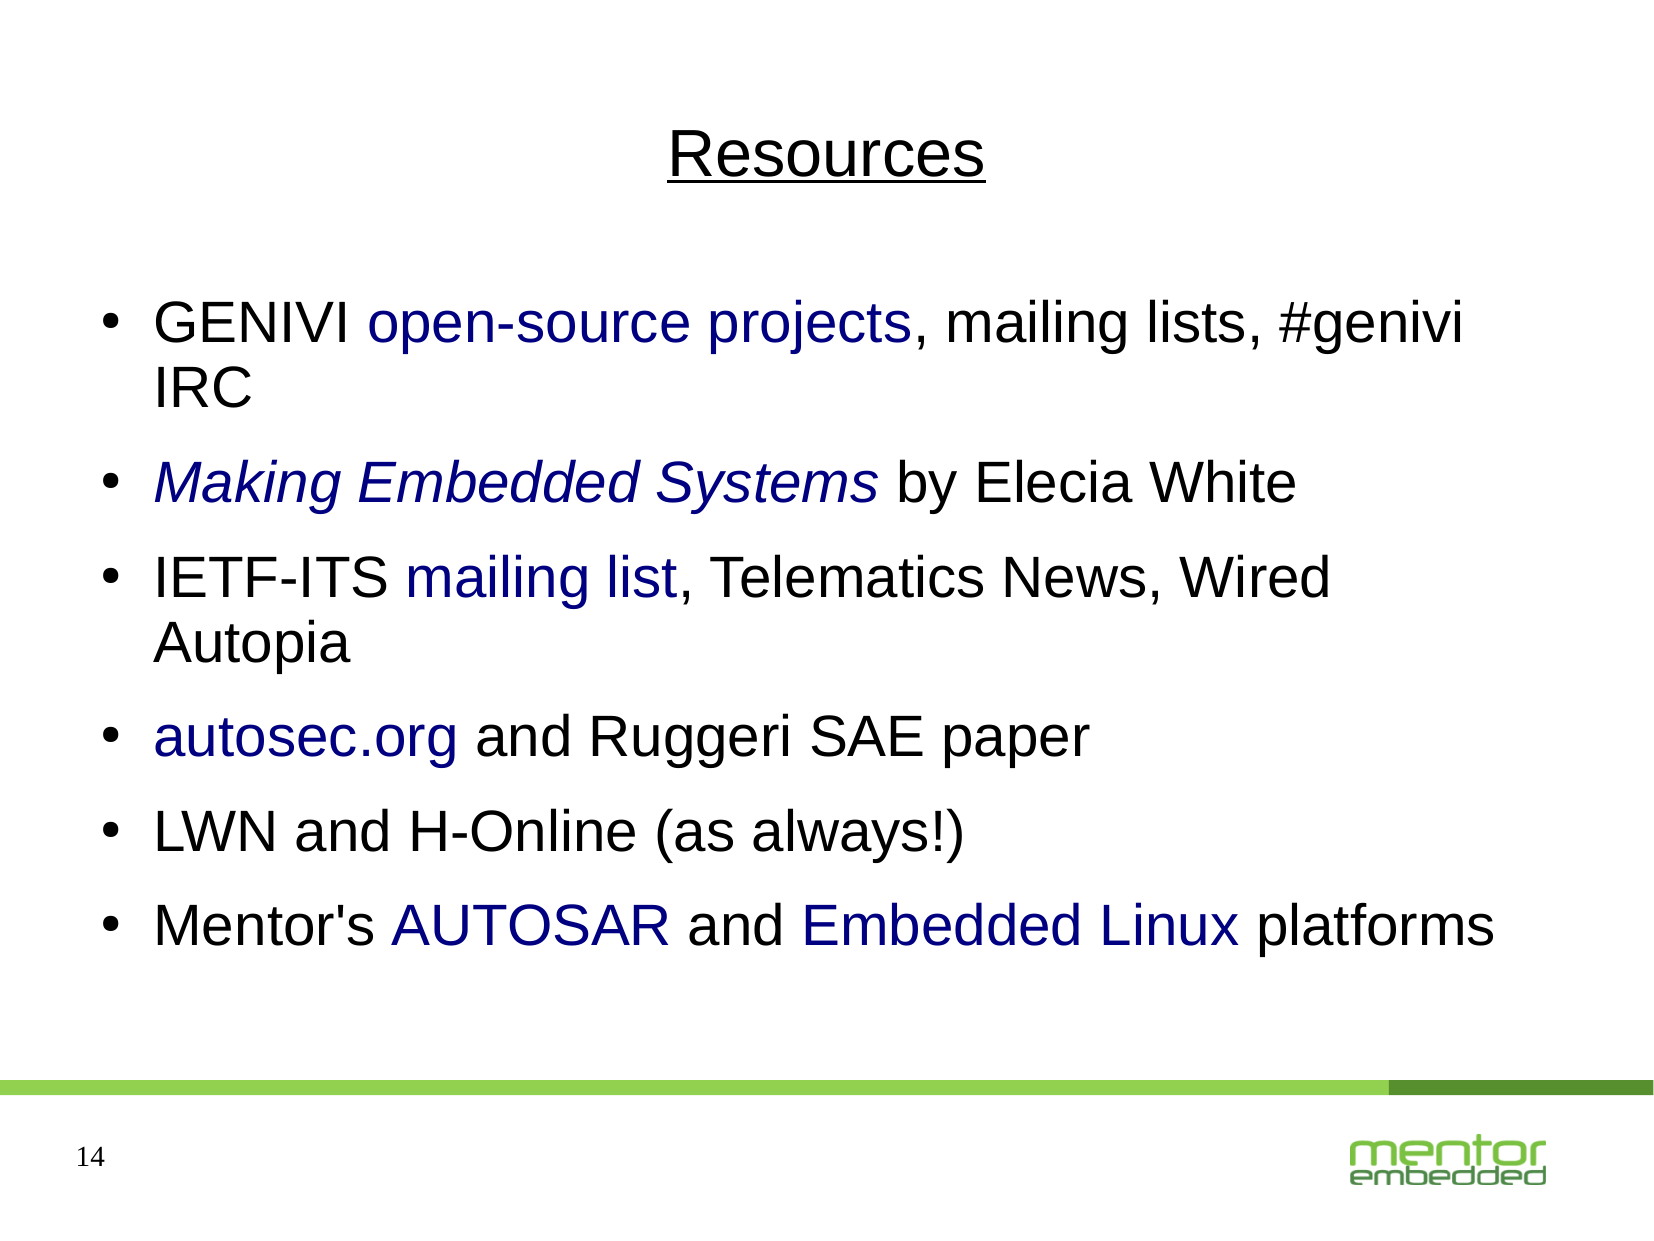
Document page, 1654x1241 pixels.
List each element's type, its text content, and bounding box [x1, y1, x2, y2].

title Resources [82, 49, 1571, 257]
picture [1350, 1134, 1546, 1185]
list GENIVI open-source projects, mailing lists, #genivi IRC Making Embedded Systems by Elecia White IETF-ITS mailing list, Telematics News, Wired Autopia autosec.org and Ruggeri SAE paper LWN and H-Online (as always!) Mentor's AUTOSAR and Embedded Linux platforms [82, 290, 1538, 1010]
